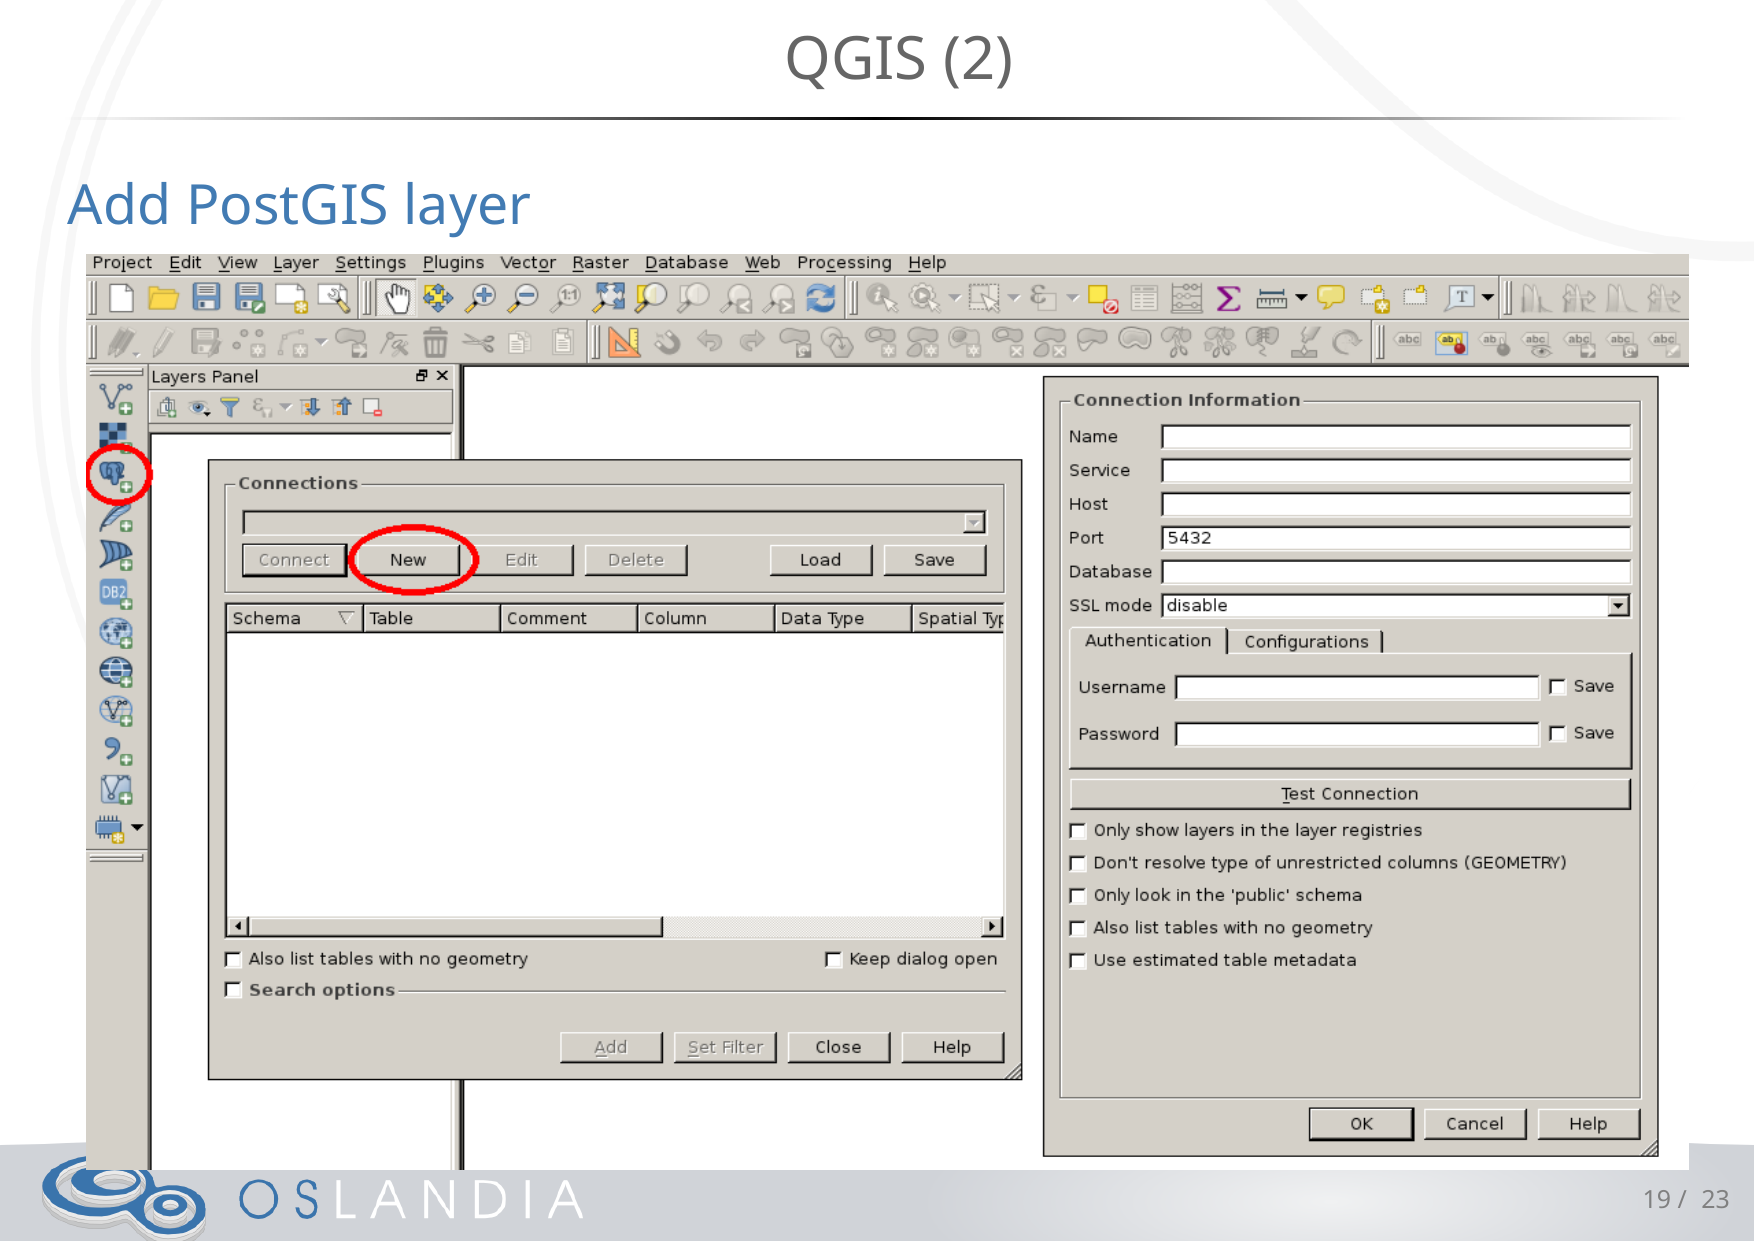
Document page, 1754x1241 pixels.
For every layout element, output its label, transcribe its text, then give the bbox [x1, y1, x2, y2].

title QGIS (2) [31, 14, 1754, 98]
list Add PostGIS layer [37, 165, 1710, 249]
picture [0, 0, 1754, 1241]
